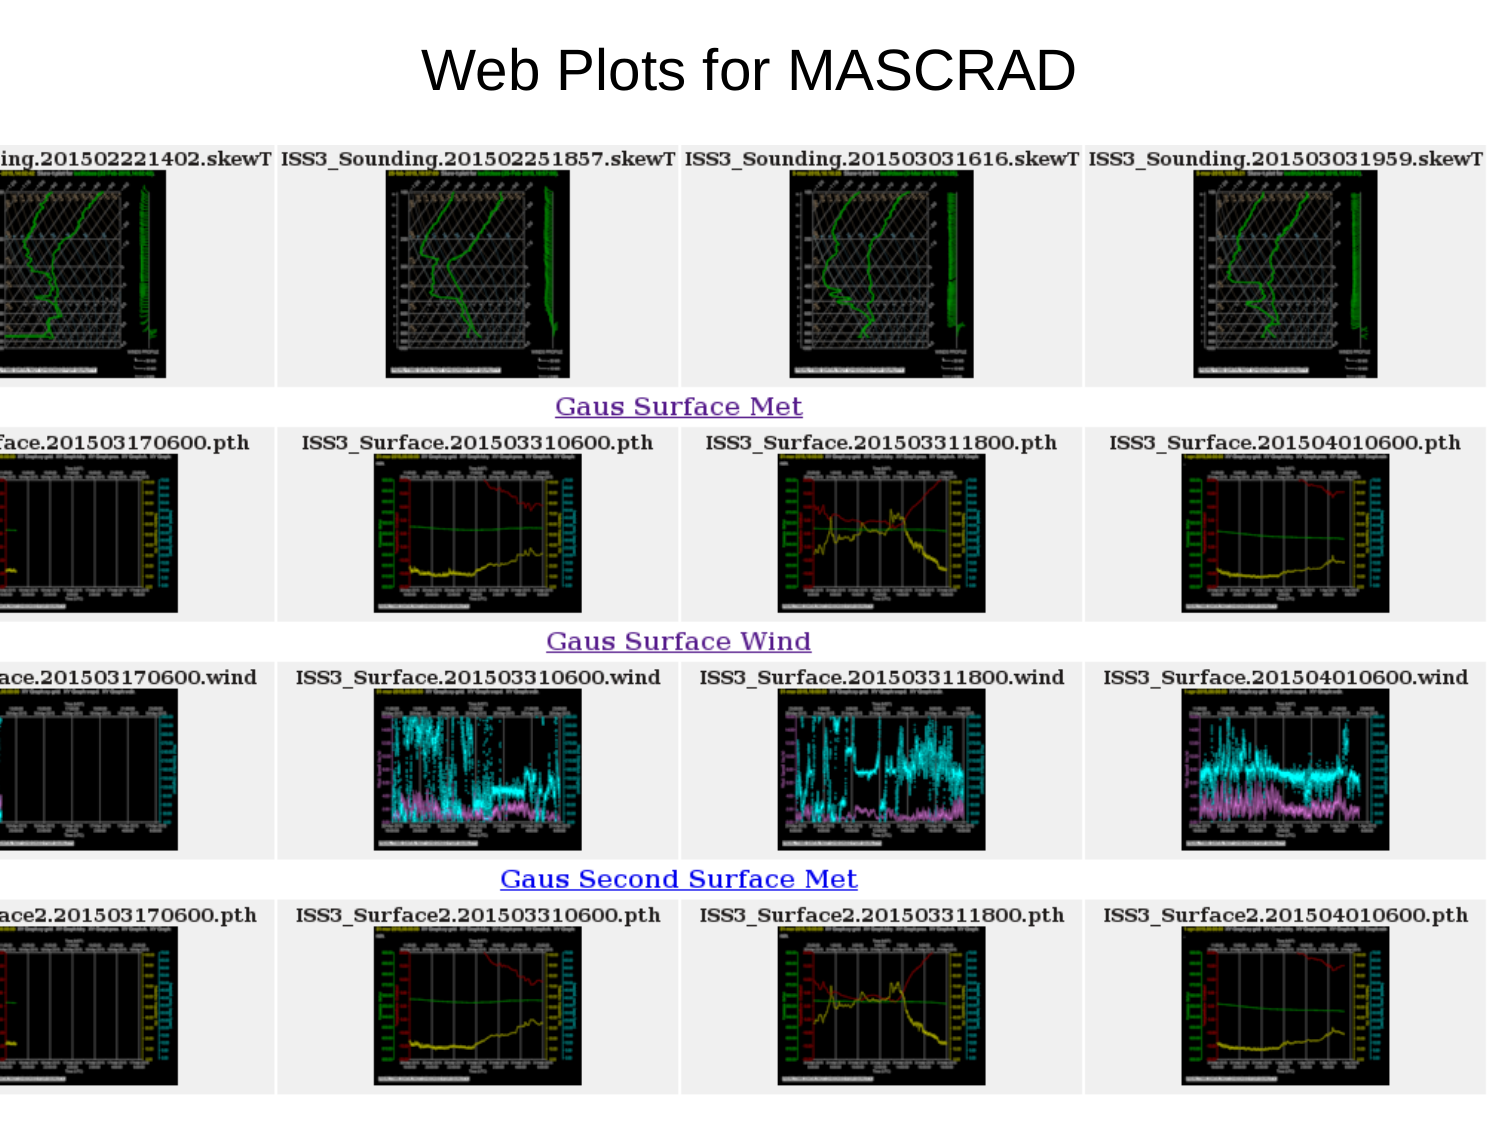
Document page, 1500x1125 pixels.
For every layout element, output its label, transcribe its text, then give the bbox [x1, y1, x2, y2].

text_box Web Plots for MASCRAD [232, 29, 1268, 110]
picture [0, 145, 1500, 1096]
